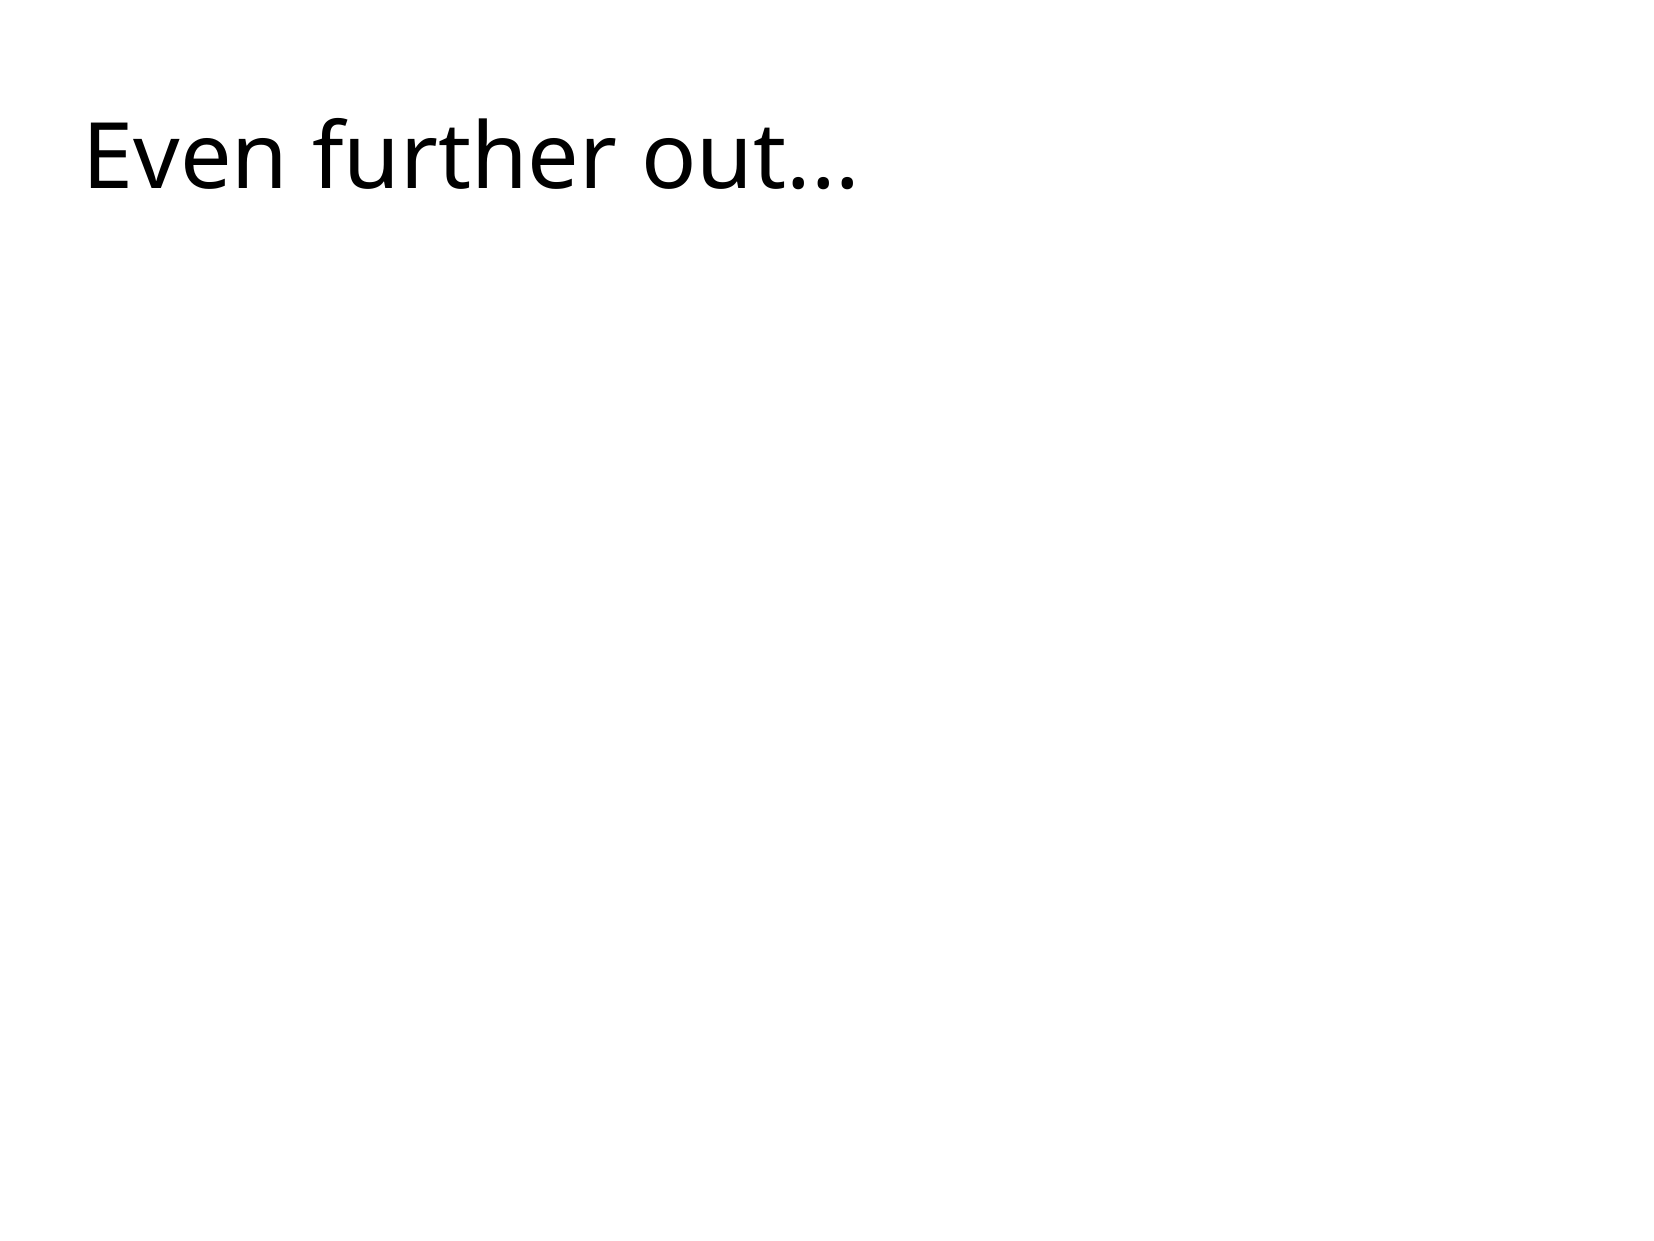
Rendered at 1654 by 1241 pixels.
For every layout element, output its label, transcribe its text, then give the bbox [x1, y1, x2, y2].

title Even further out... [82, 49, 1571, 257]
